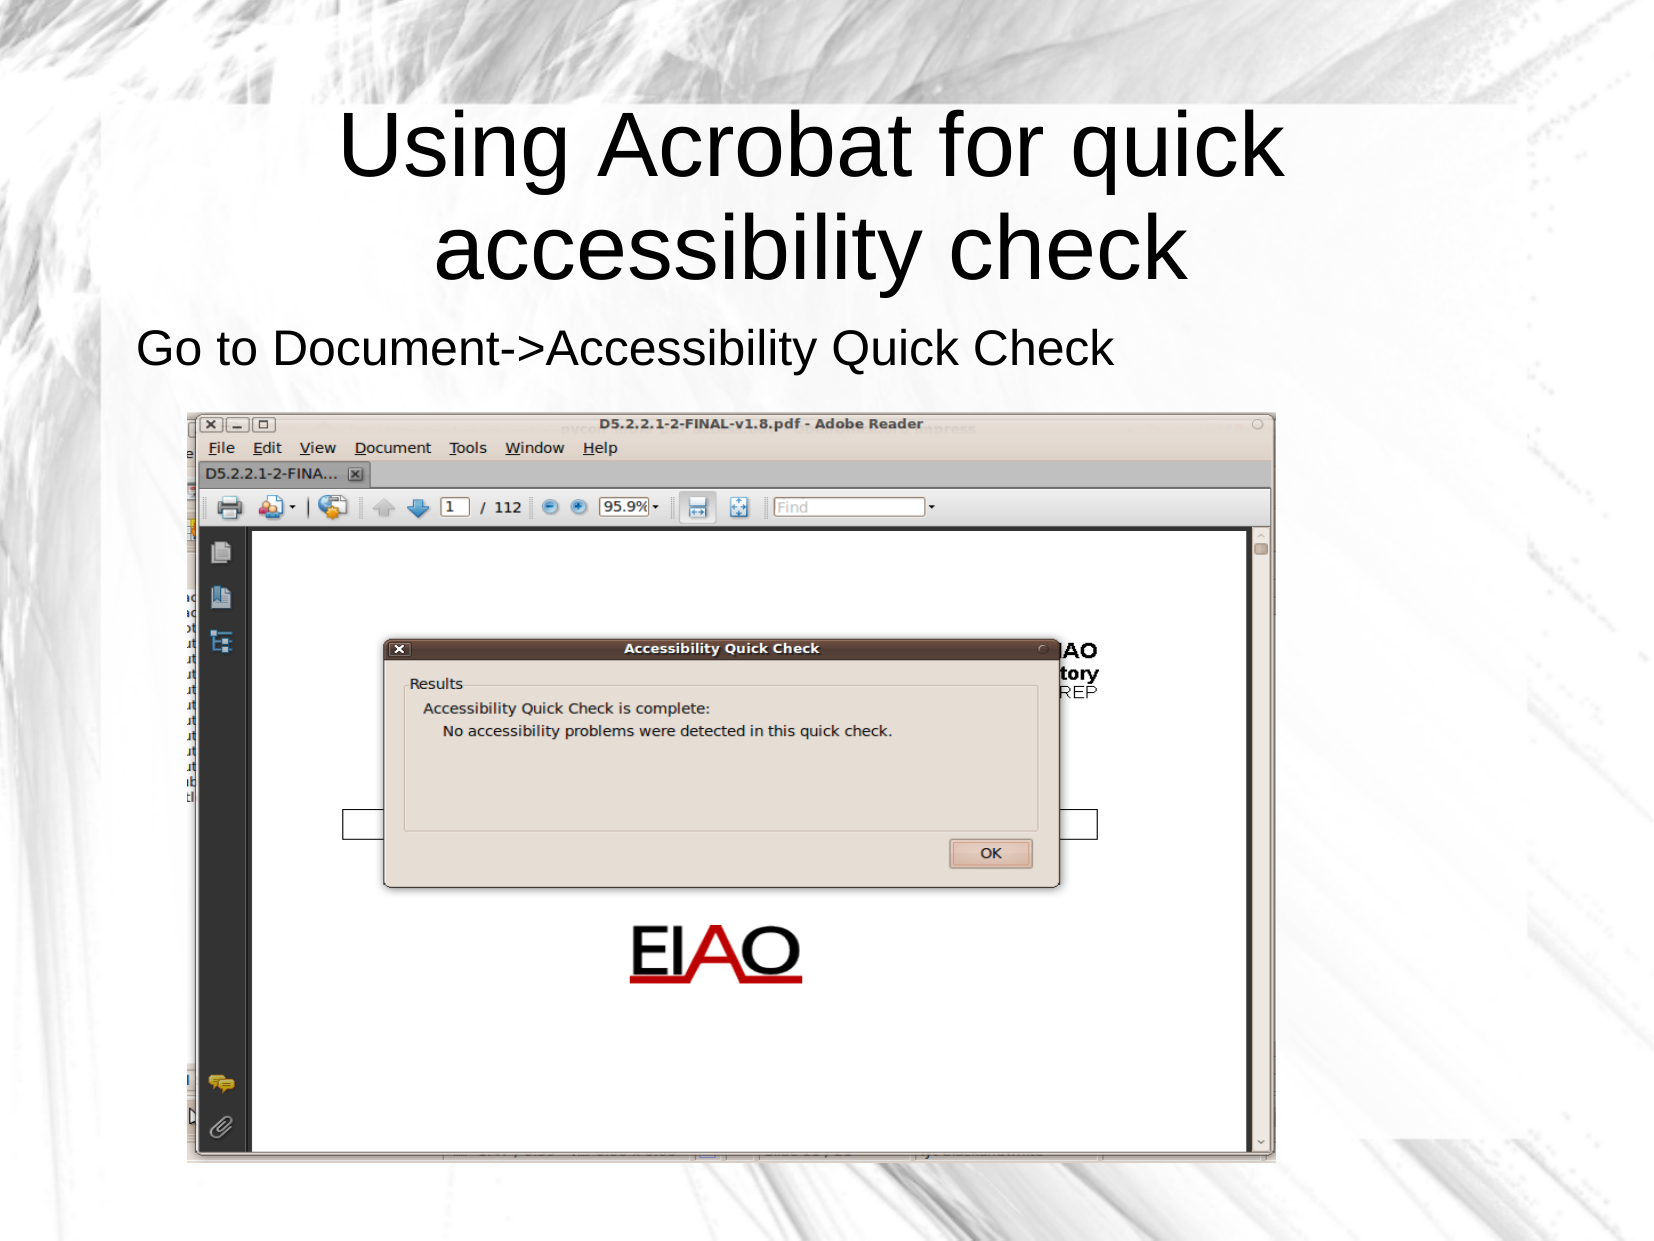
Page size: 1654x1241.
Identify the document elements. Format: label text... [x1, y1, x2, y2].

picture [0, 0, 1654, 1241]
list Go to Document->Accessibility Quick Check [118, 319, 1571, 1124]
title Using Acrobat for quick accessibility check [118, 93, 1506, 299]
